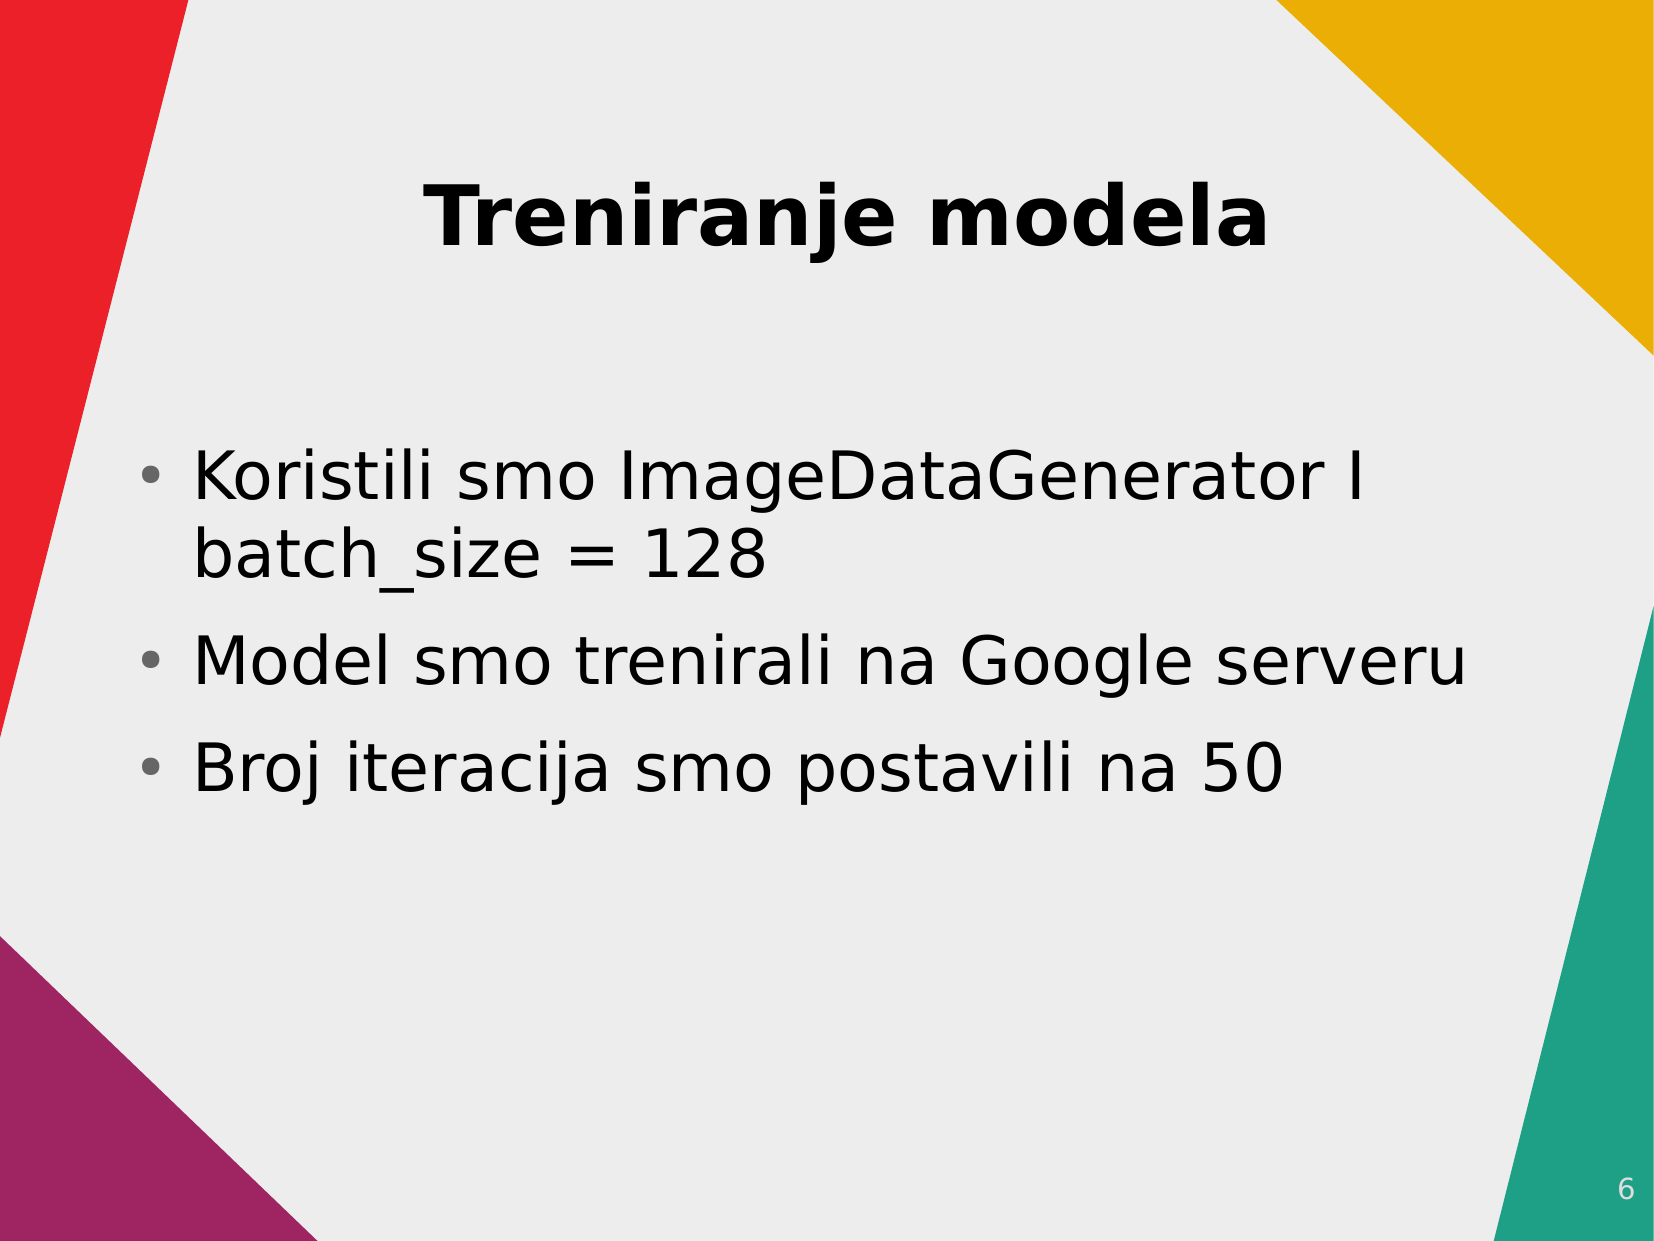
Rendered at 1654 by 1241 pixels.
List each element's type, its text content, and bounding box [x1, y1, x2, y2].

title Treniranje modela [136, 118, 1561, 316]
list Koristili smo ImageDataGenerator I batch_size = 128 Model smo trenirali na Google serveru Broj iteracija smo postavili na 50 [121, 330, 1546, 1061]
